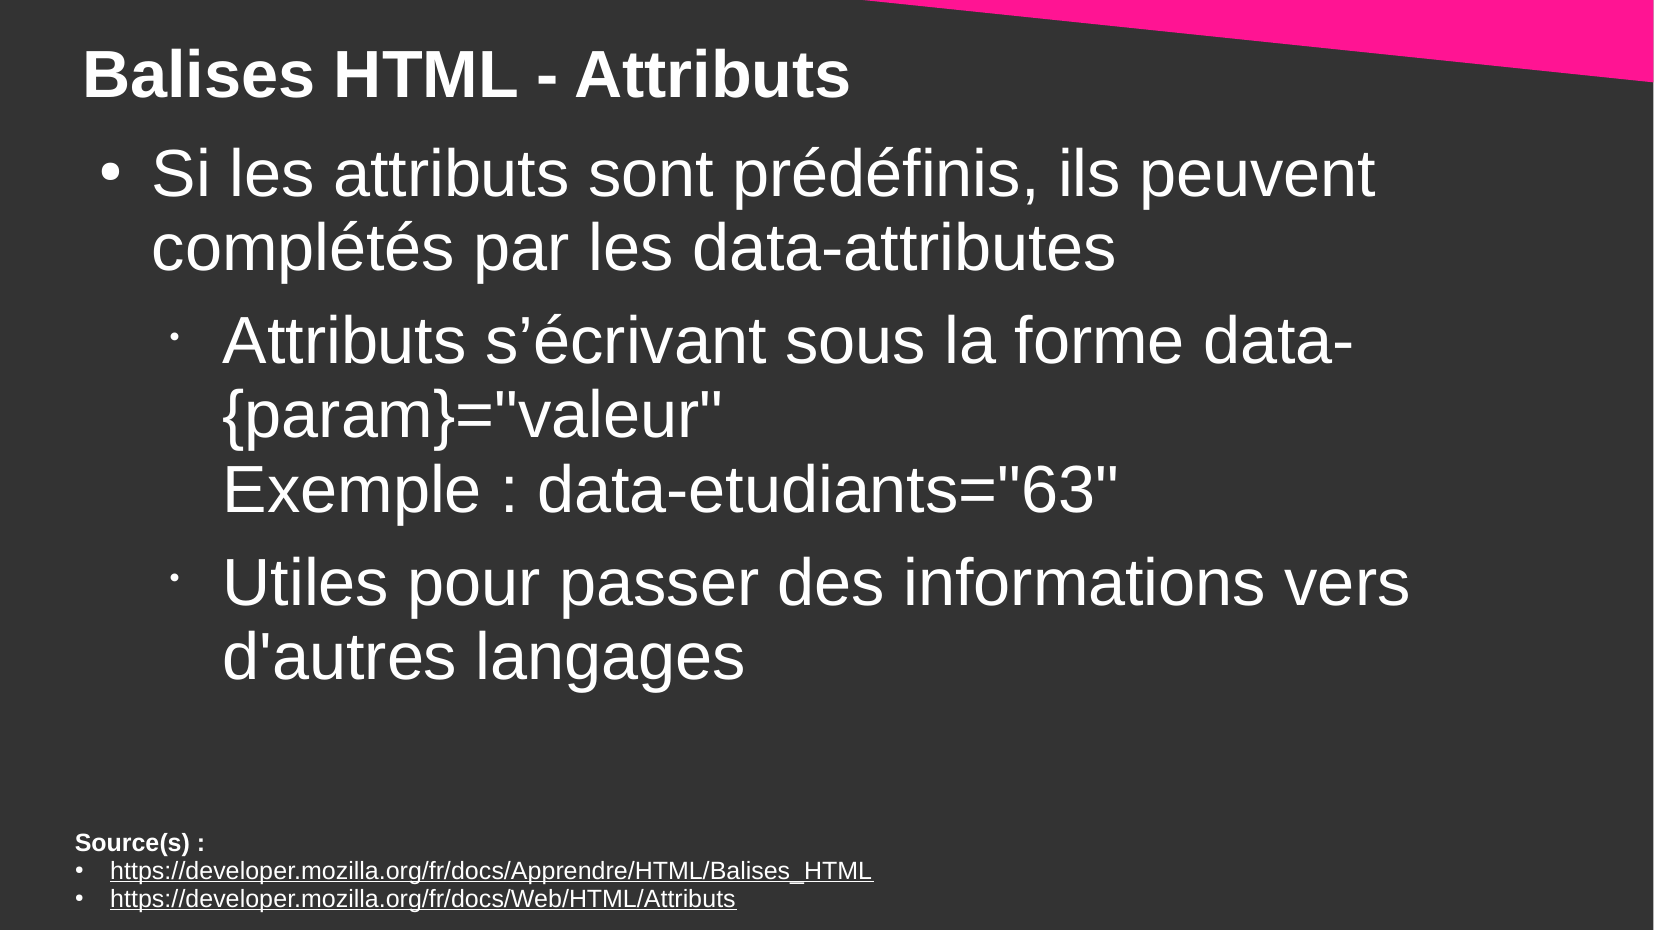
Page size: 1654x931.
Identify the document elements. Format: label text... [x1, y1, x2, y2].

text_box [862, 0, 1654, 83]
title Balises HTML - Attributs [82, 37, 945, 114]
text_box Source(s) : https://developer.mozilla.org/fr/docs/Apprendre/HTML/Balises_HTML https://developer.mozilla.org/fr/docs/Web/HTML/Attributs [60, 821, 1546, 921]
list Si les attributs sont prédéfinis, ils peuvent complétés par les data-attributes Attributs s’écrivant sous la forme data-{param}="valeur" Exemple : data-etudiants="63" Utiles pour passer des informations vers d'autres langages [80, 135, 1571, 788]
